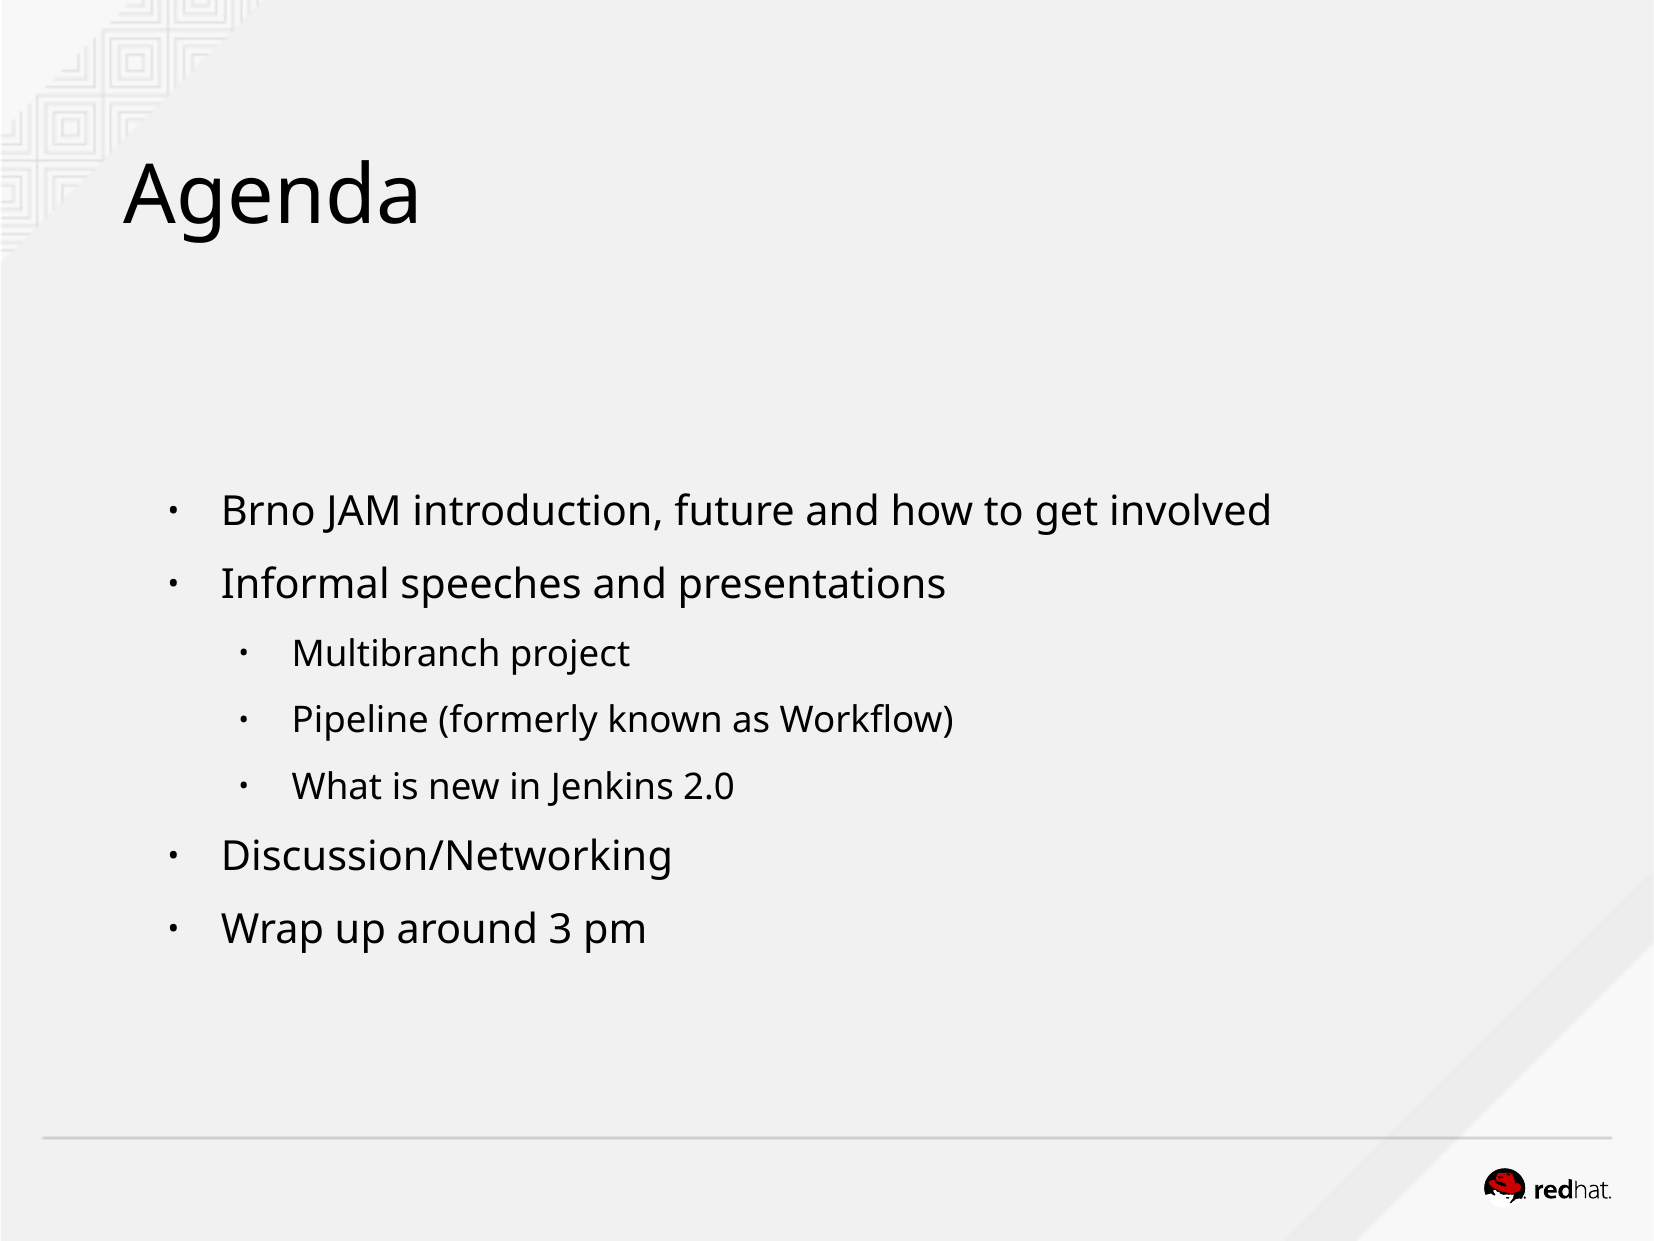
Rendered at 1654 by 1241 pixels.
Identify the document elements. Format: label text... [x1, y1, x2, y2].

title Agenda [124, 0, 1530, 249]
picture [0, 0, 1654, 1241]
list Brno JAM introduction, future and how to get involved Informal speeches and presentations Multibranch project Pipeline (formerly known as Workflow) What is new in Jenkins 2.0 Discussion/Networking Wrap up around 3 pm [150, 481, 1556, 631]
